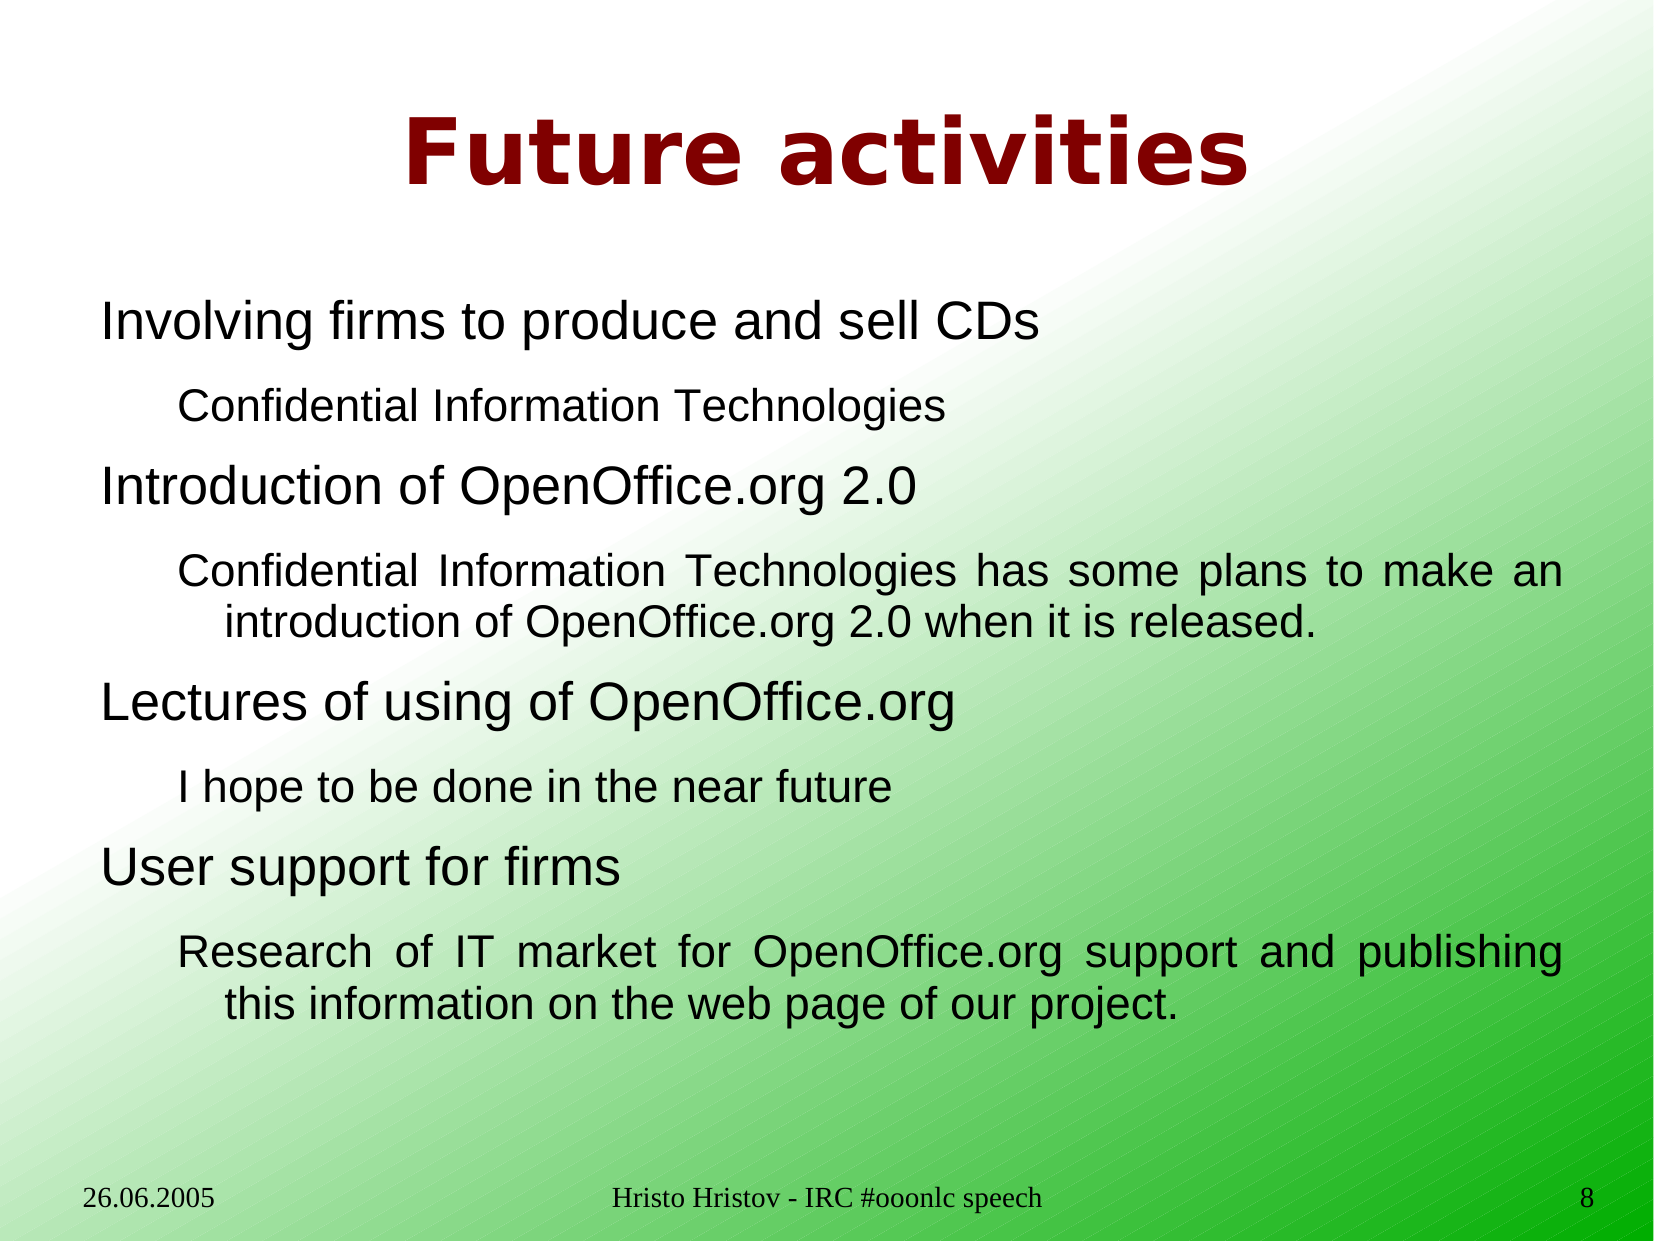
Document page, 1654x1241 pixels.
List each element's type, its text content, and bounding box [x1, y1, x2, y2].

list Involving firms to produce and sell CDs Confidential Information Technologies Introduction of OpenOffice.org 2.0 Confidential Information Technologies has some plans to make an introduction of OpenOffice.org 2.0 when it is released. Lectures of using of OpenOffice.org I hope to be done in the near future User support for firms Research of IT market for OpenOffice.org support and publishing this information on the web page of our project. [82, 290, 1565, 1109]
title Future activities [82, 49, 1571, 257]
